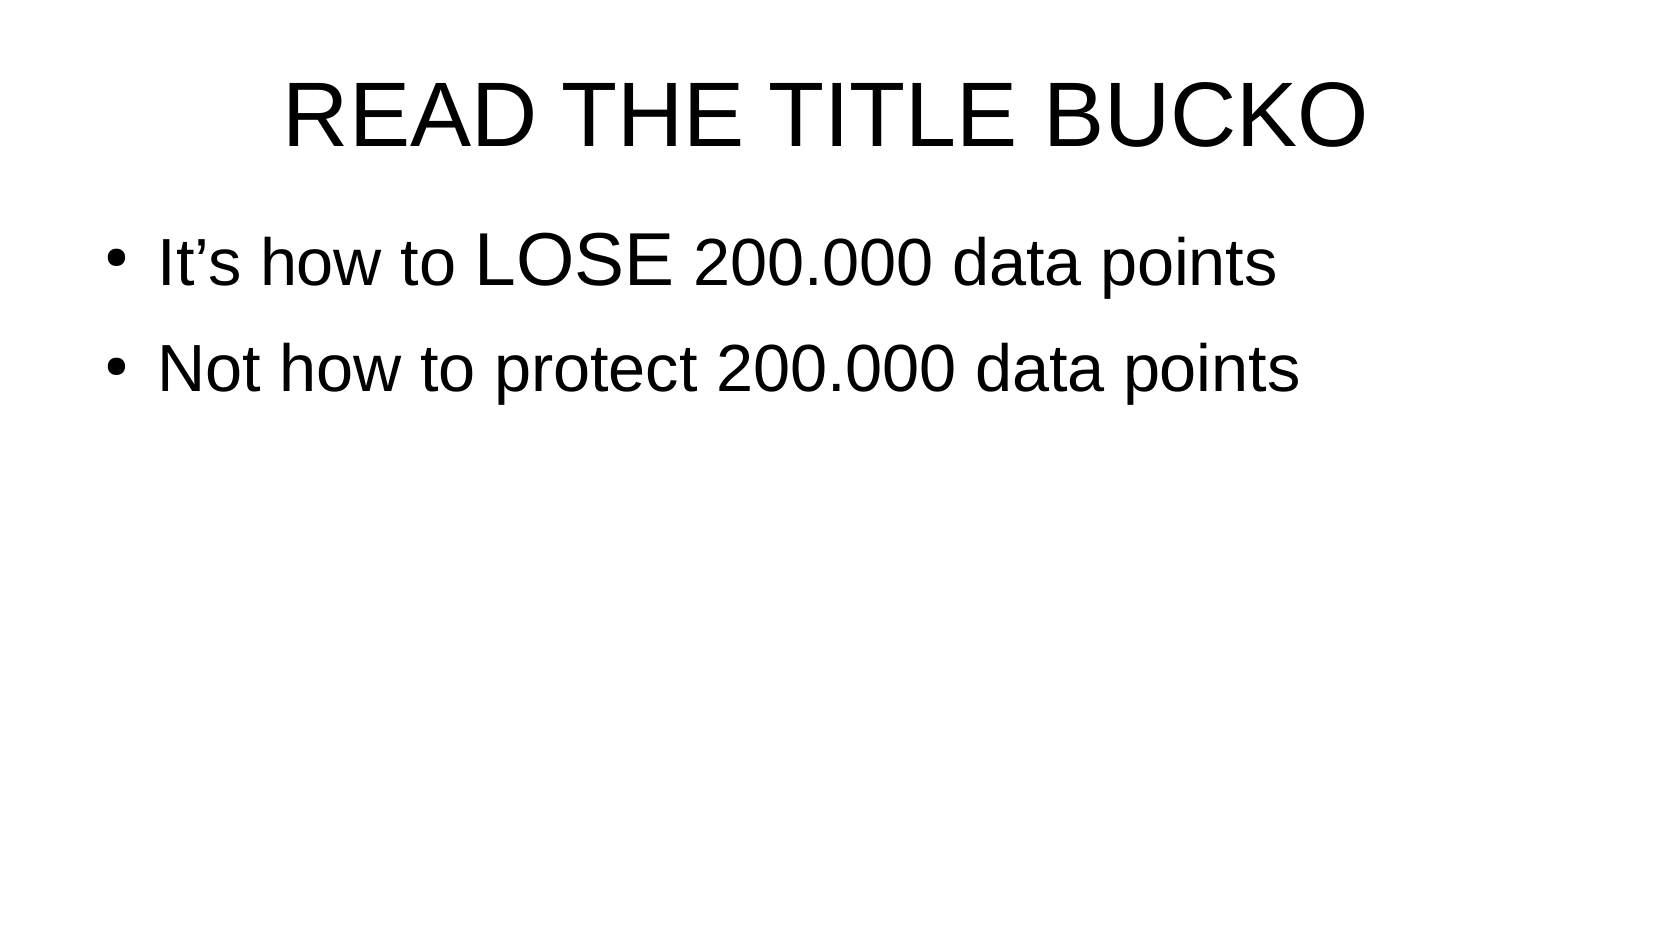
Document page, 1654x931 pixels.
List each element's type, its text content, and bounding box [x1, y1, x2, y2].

title READ THE TITLE BUCKO [82, 37, 1571, 193]
list It’s how to LOSE 200.000 data points Not how to protect 200.000 data points [86, 217, 1576, 758]
